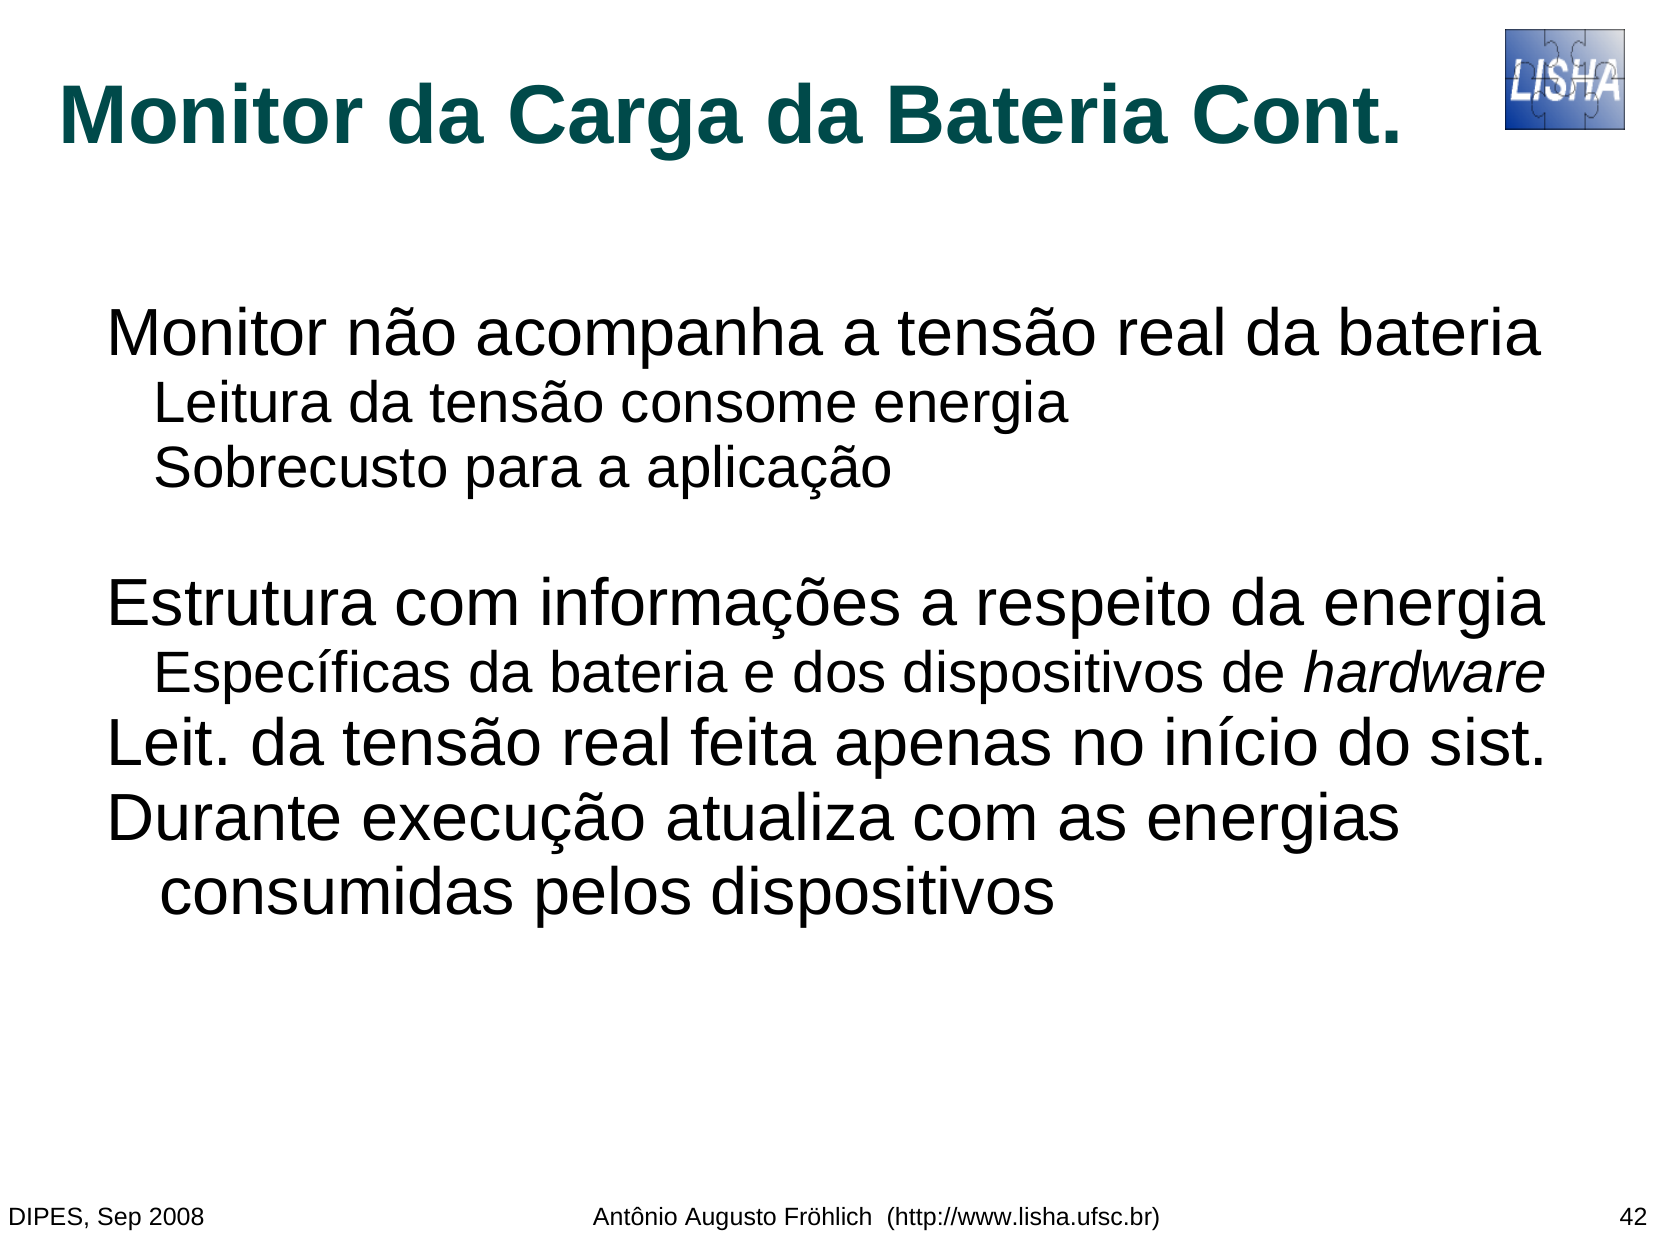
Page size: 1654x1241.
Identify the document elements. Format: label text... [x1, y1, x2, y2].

title Monitor da Carga da Bateria Cont. [58, 11, 1595, 219]
picture [1595, 29, 1625, 130]
list Monitor não acompanha a tensão real da bateria Leitura da tensão consome energia Sobrecusto para a aplicação Estrutura com informações a respeito da energia Específicas da bateria e dos dispositivos de hardware Leit. da tensão real feita apenas no início do sist. Durante execução atualiza com as energias consumidas pelos dispositivos [59, 295, 1595, 1182]
